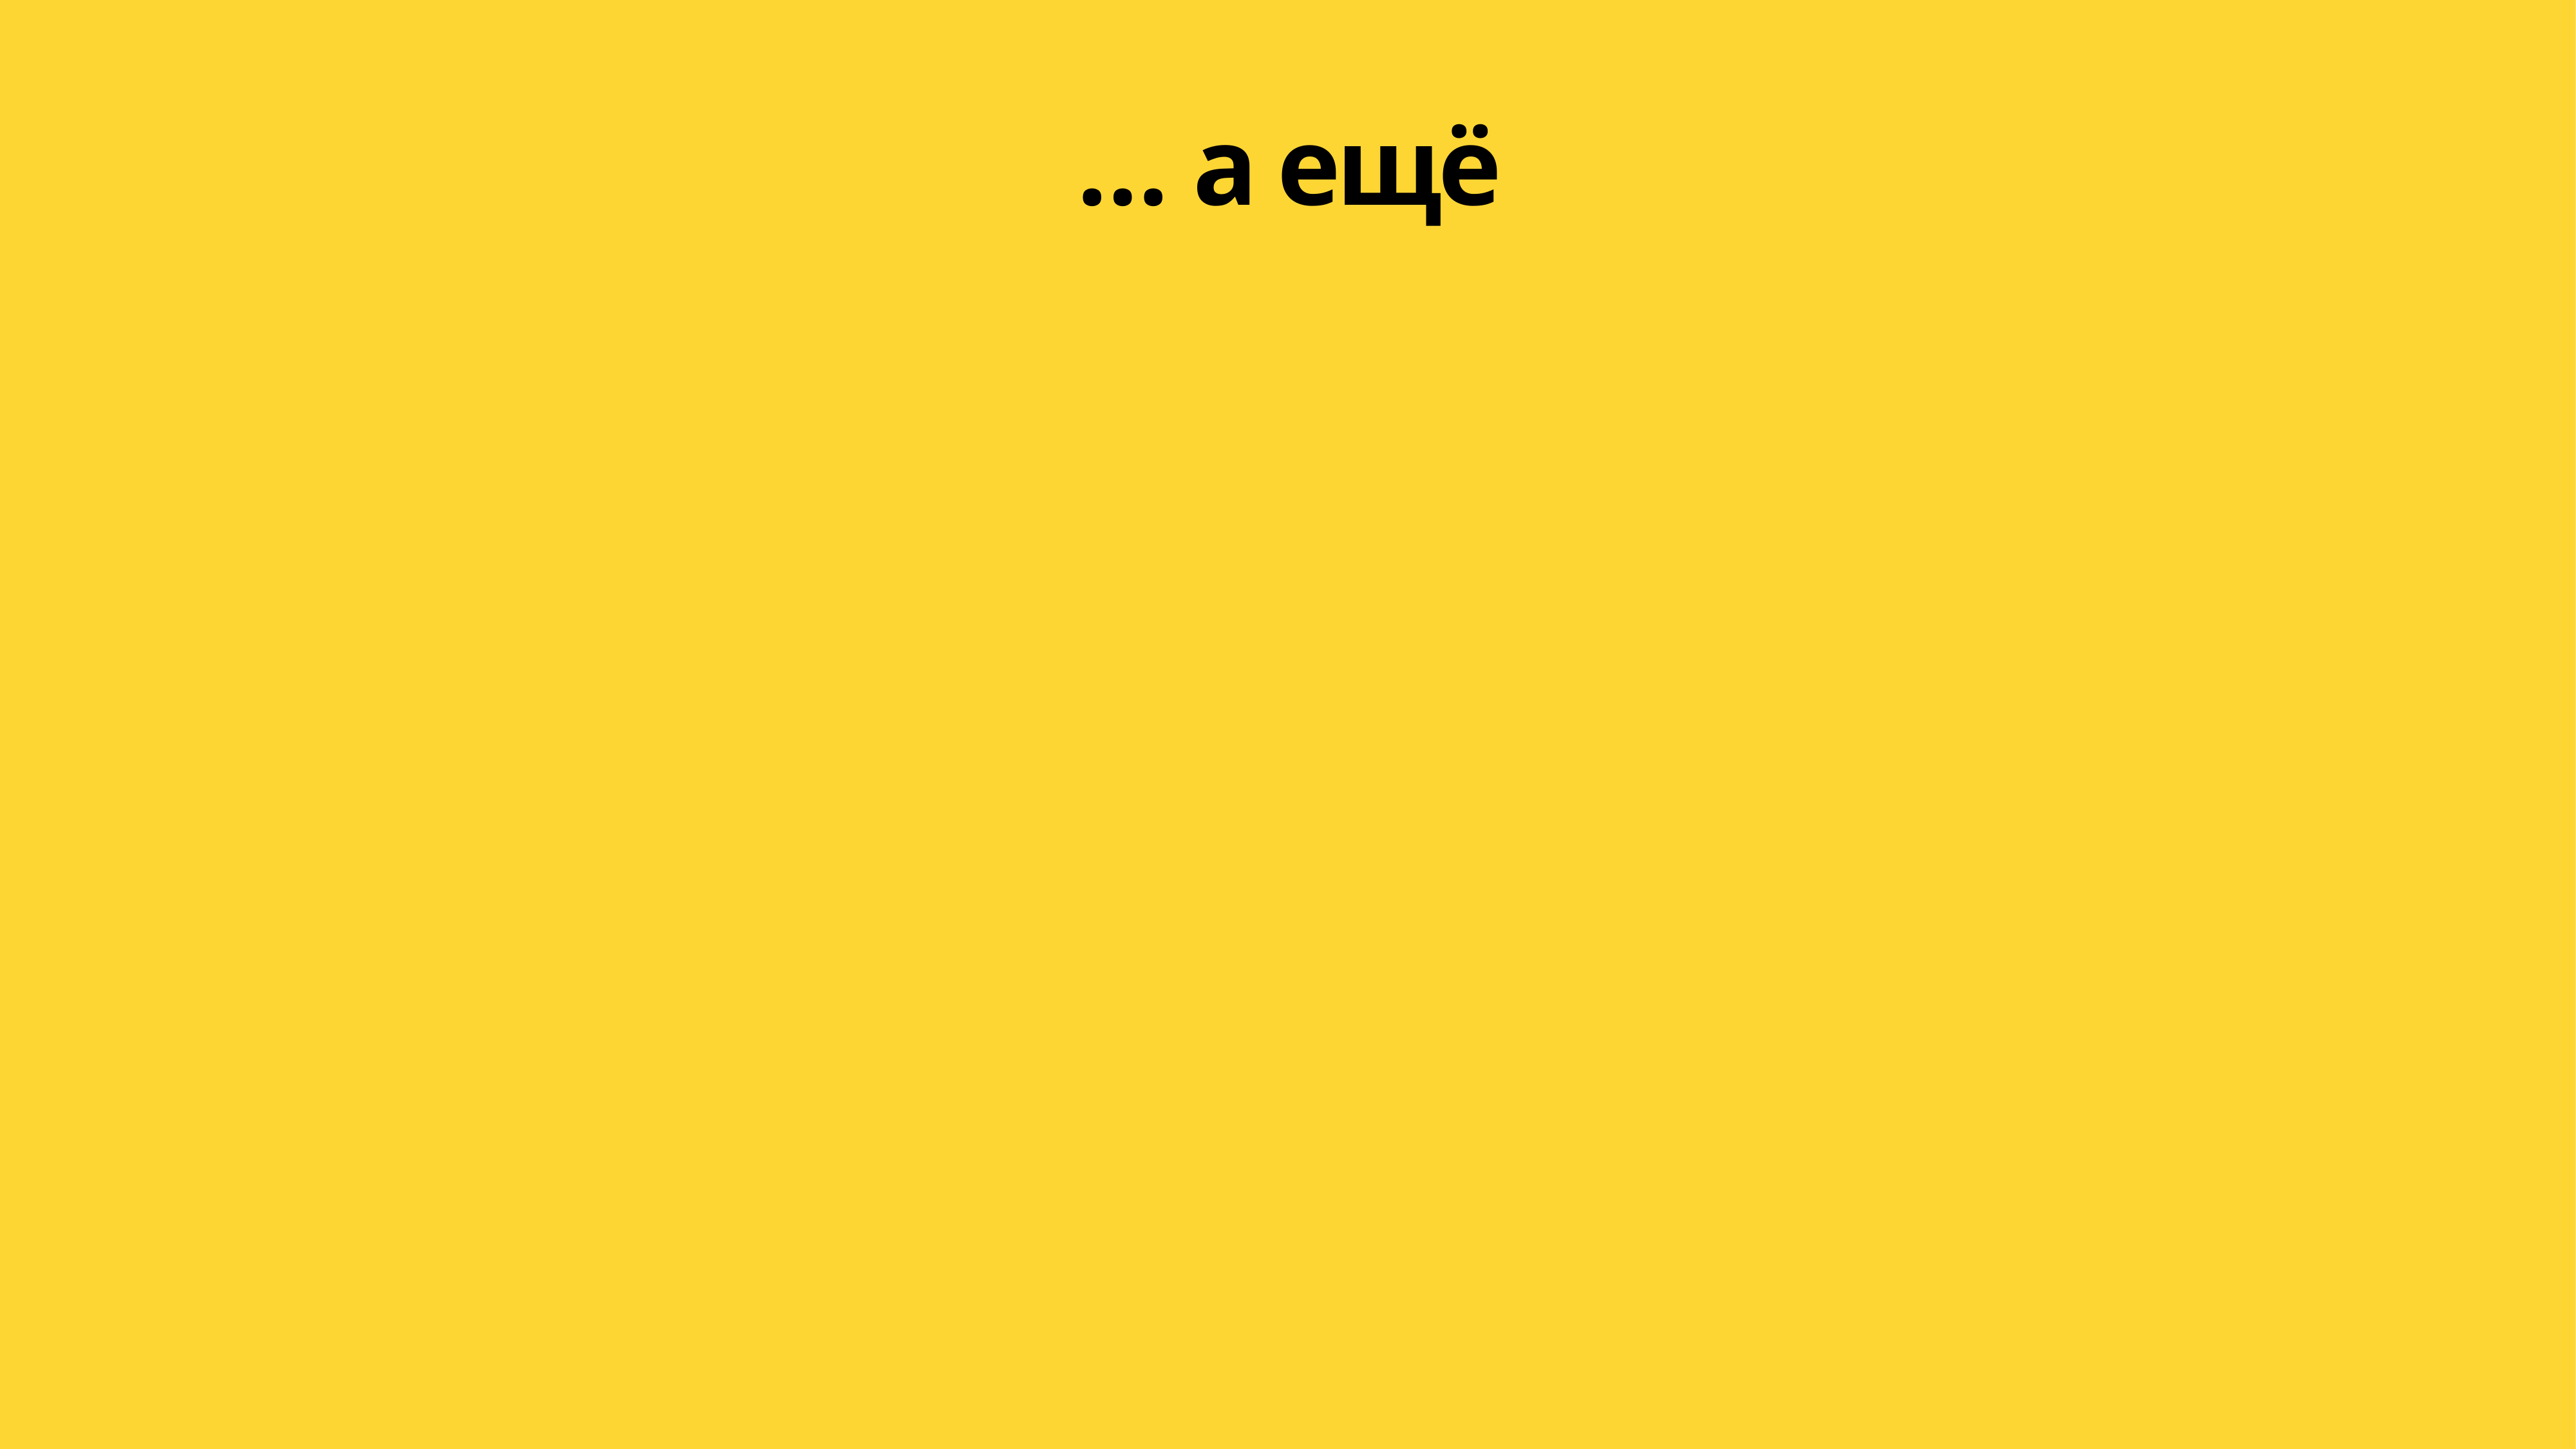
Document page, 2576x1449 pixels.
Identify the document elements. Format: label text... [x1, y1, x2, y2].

title … а ещё [106, 101, 2473, 228]
